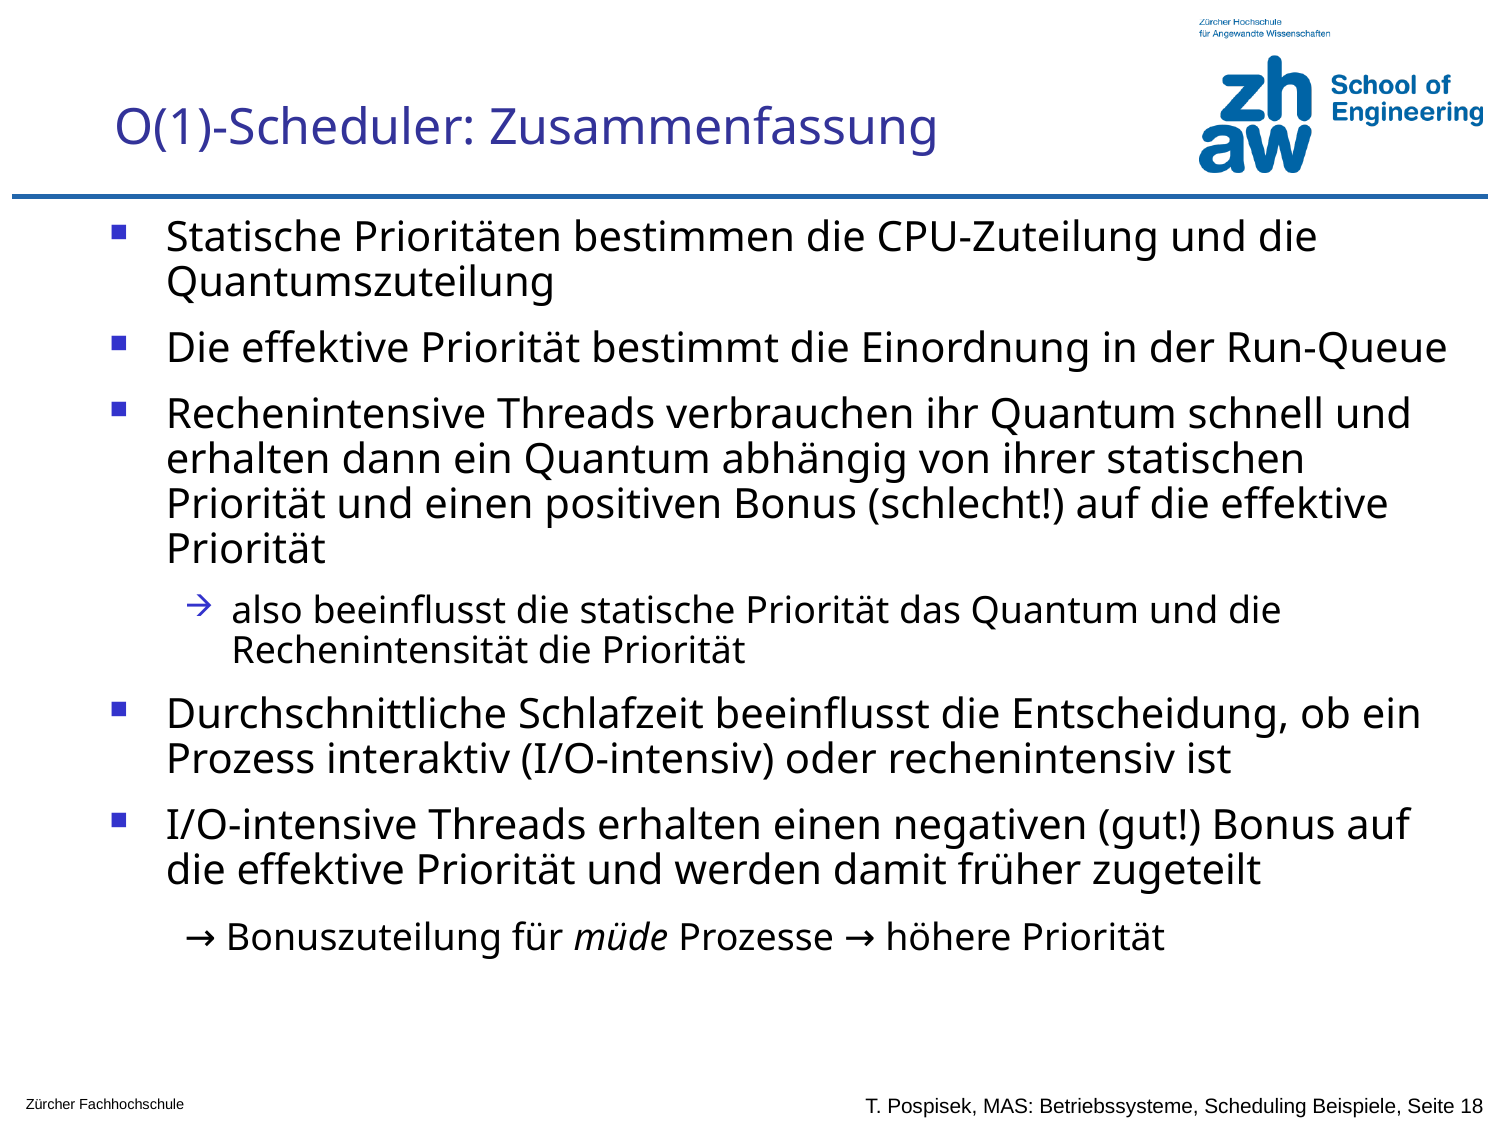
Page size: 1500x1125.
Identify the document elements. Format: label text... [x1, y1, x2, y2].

list Statische Prioritäten bestimmen die CPU-Zuteilung und die Quantumszuteilung Die effektive Priorität bestimmt die Einordnung in der Run-Queue Rechenintensive Threads verbrauchen ihr Quantum schnell und erhalten dann ein Quantum abhängig von ihrer statischen Priorität und einen positiven Bonus (schlecht!) auf die effektive Priorität also beeinflusst die statische Priorität das Quantum und die Rechenintensität die Priorität Durchschnittliche Schlafzeit beeinflusst die Entscheidung, ob ein Prozess interaktiv (I/O-intensiv) oder rechenintensiv ist I/O-intensive Threads erhalten einen negativen (gut!) Bonus auf die effektive Priorität und werden damit früher zugeteilt → Bonuszuteilung für müde Prozesse → höhere Priorität [94, 208, 1465, 867]
title O(1)-Scheduler: Zusammenfassung [99, 50, 1379, 163]
picture [1199, 19, 1483, 173]
